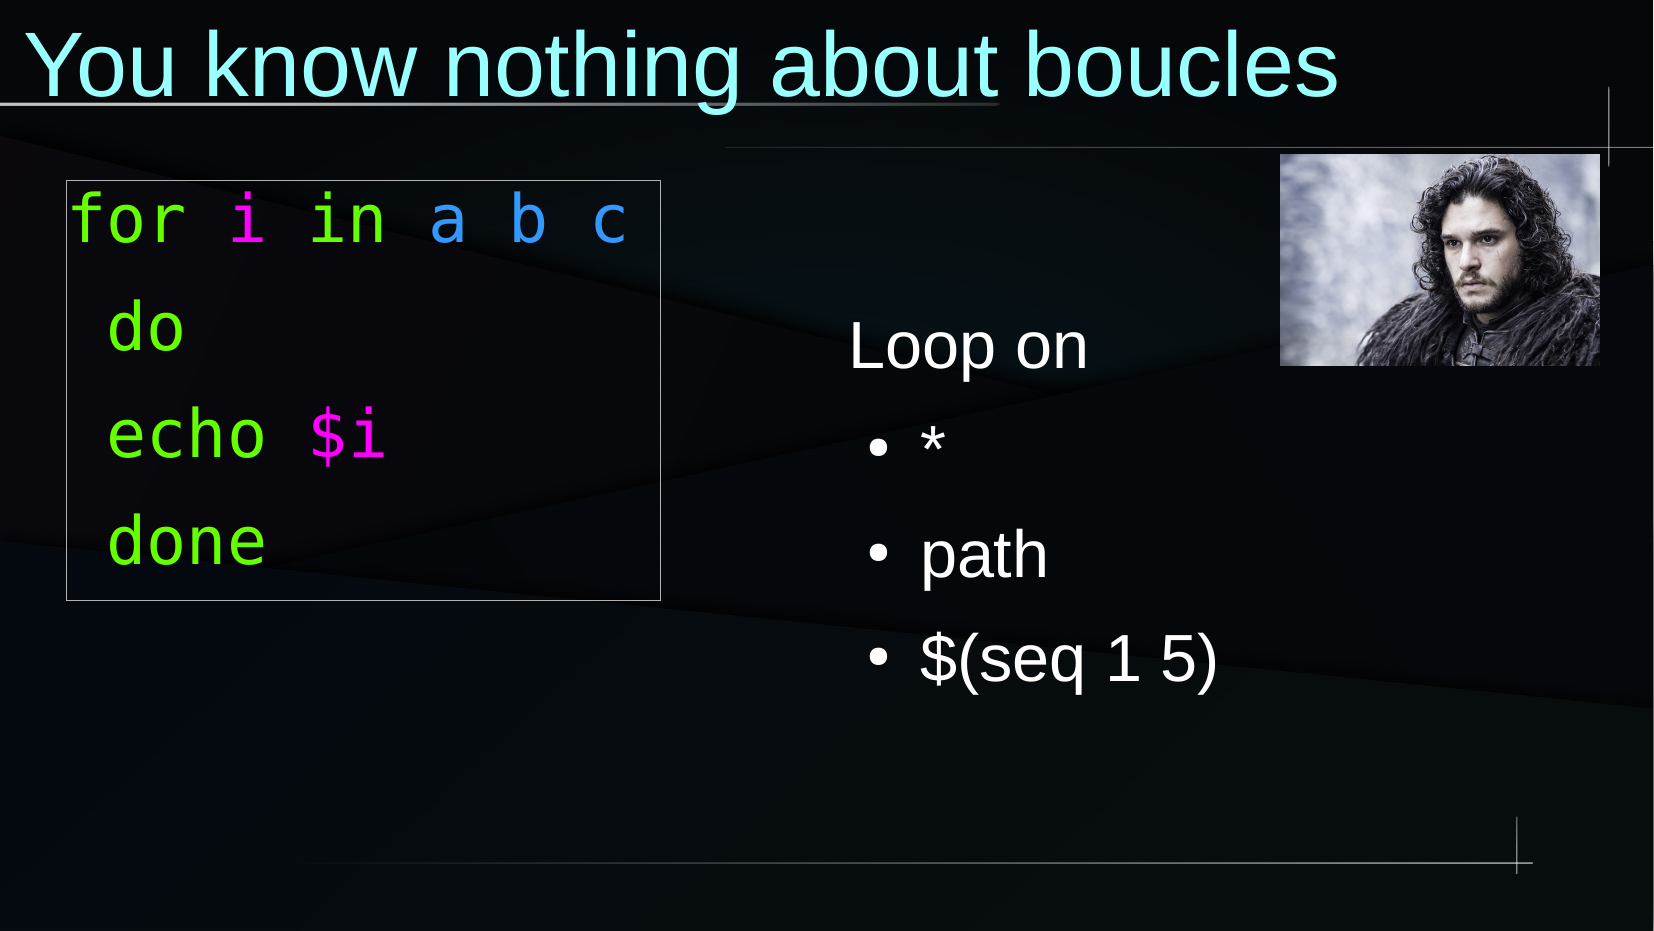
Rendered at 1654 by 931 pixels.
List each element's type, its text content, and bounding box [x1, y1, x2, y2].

title You know nothing about boucles [23, 11, 1589, 119]
list Loop on * path $(seq 1 5) [849, 308, 1518, 848]
picture [0, 0, 1654, 931]
list for i in a b c do echo $i done [66, 180, 661, 601]
